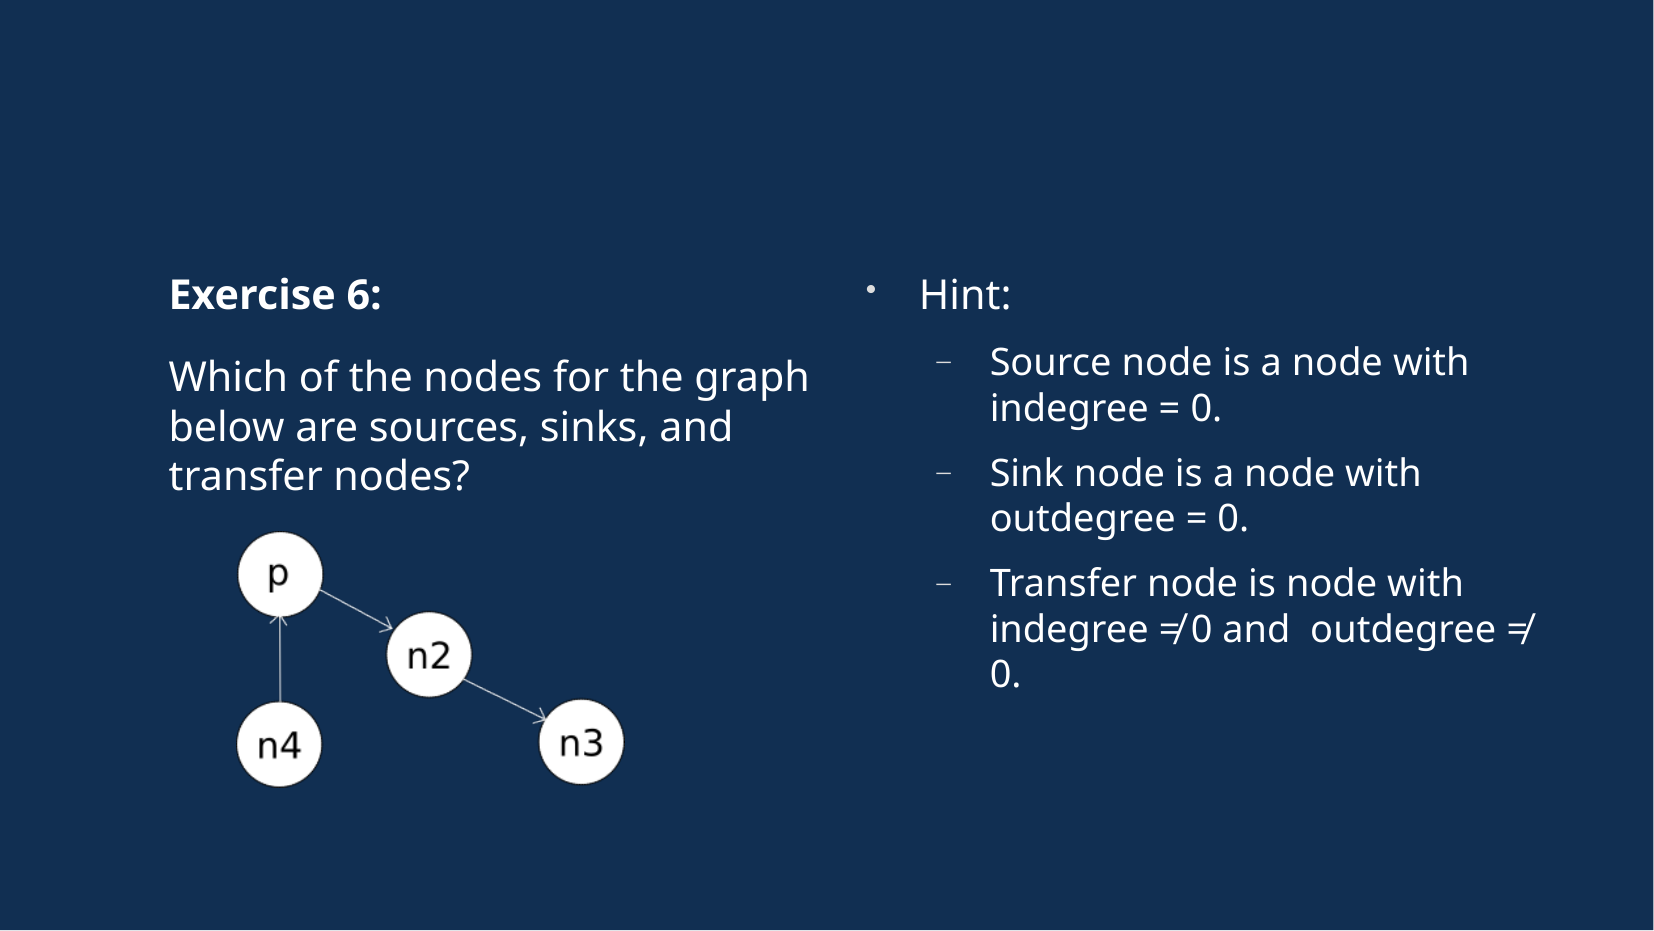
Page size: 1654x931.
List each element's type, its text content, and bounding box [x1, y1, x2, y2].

list Hint: Source node is a node with indegree = 0. Sink node is a node with outdegree = 0. Transfer node is node with indegree ≠ 0 and outdegree ≠ 0. [848, 268, 1563, 806]
picture [236, 531, 625, 788]
list Exercise 6: Which of the nodes for the graph below are sources, sinks, and transfer nodes? [97, 268, 813, 806]
